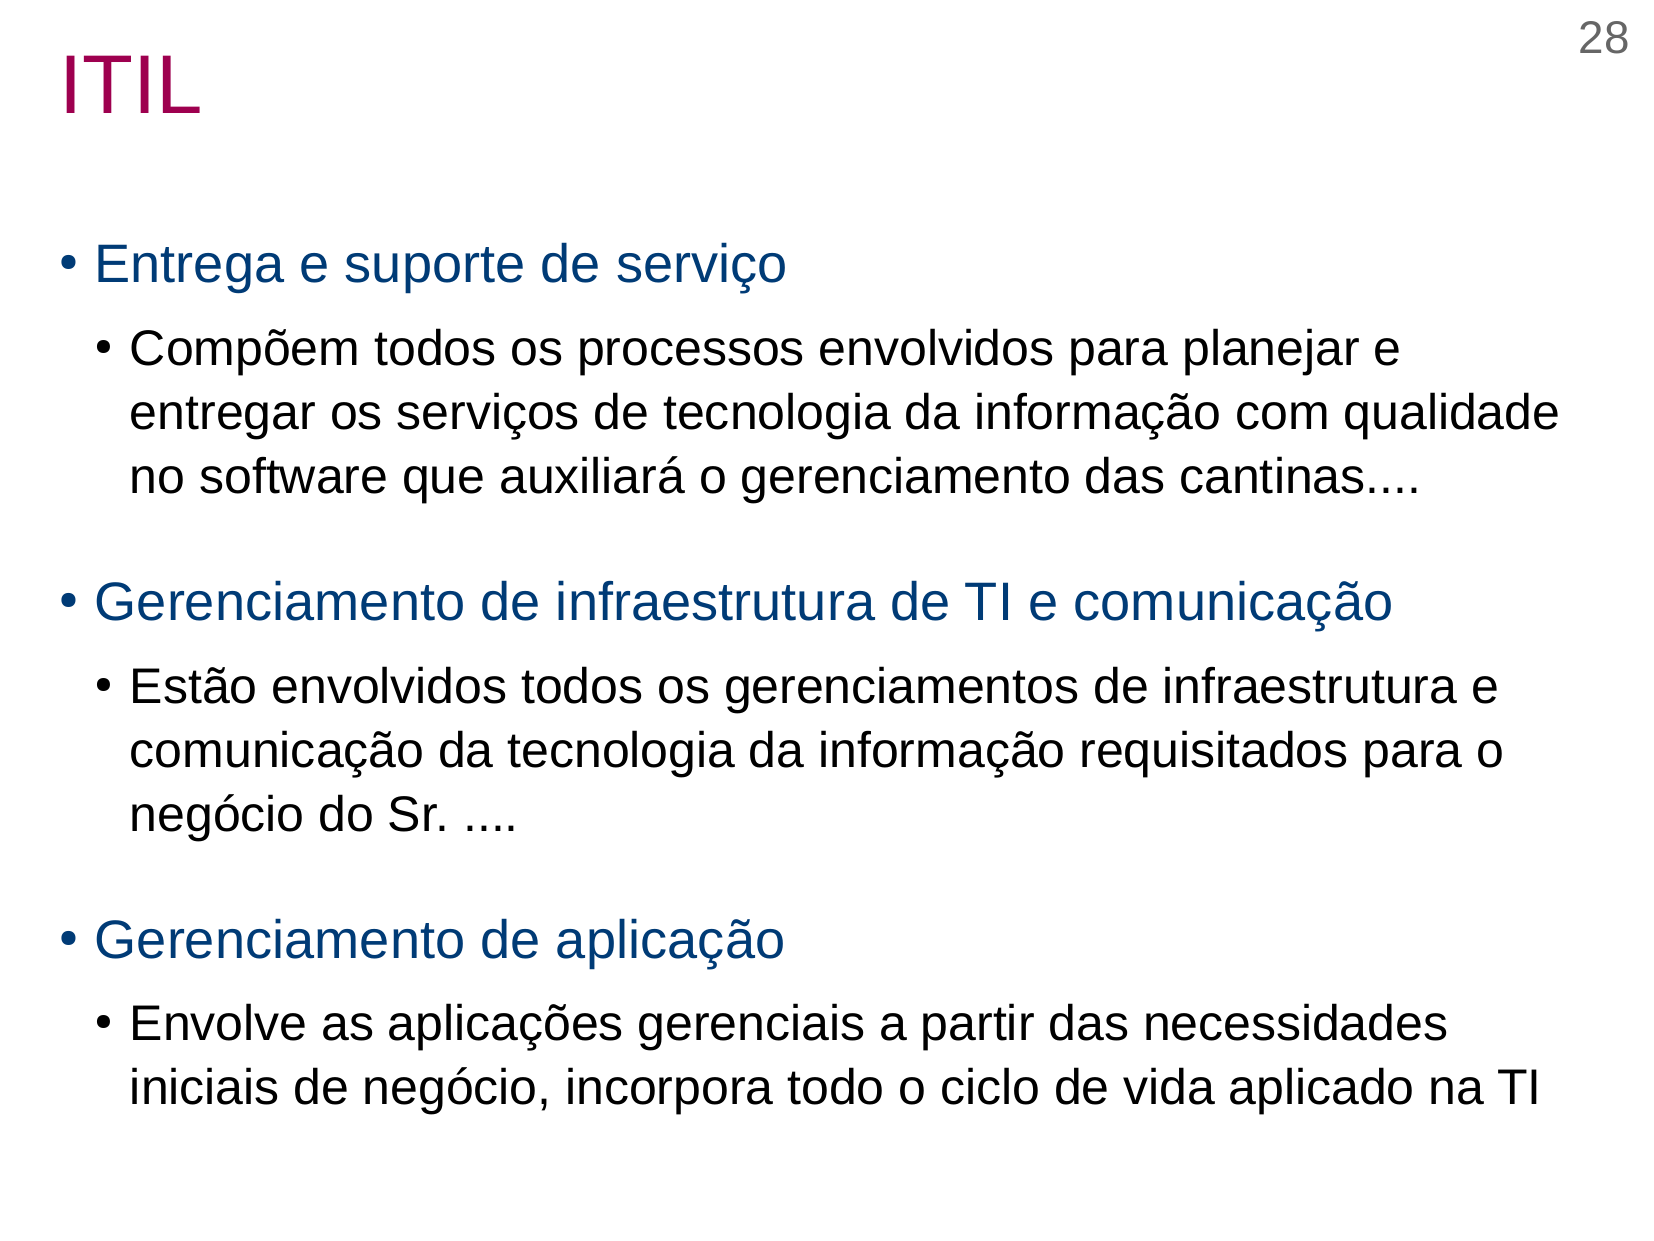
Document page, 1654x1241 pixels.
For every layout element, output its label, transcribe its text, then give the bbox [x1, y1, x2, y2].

title ITIL [59, 29, 1595, 148]
list Entrega e suporte de serviço Compõem todos os processos envolvidos para planejar e entregar os serviços de tecnologia da informação com qualidade no software que auxiliará o gerenciamento das cantinas.... Gerenciamento de infraestrutura de TI e comunicação Estão envolvidos todos os gerenciamentos de infraestrutura e comunicação da tecnologia da informação requisitados para o negócio do Sr. .... Gerenciamento de aplicação Envolve as aplicações gerenciais a partir das necessidades iniciais de negócio, incorpora todo o ciclo de vida aplicado na TI [59, 224, 1595, 1211]
